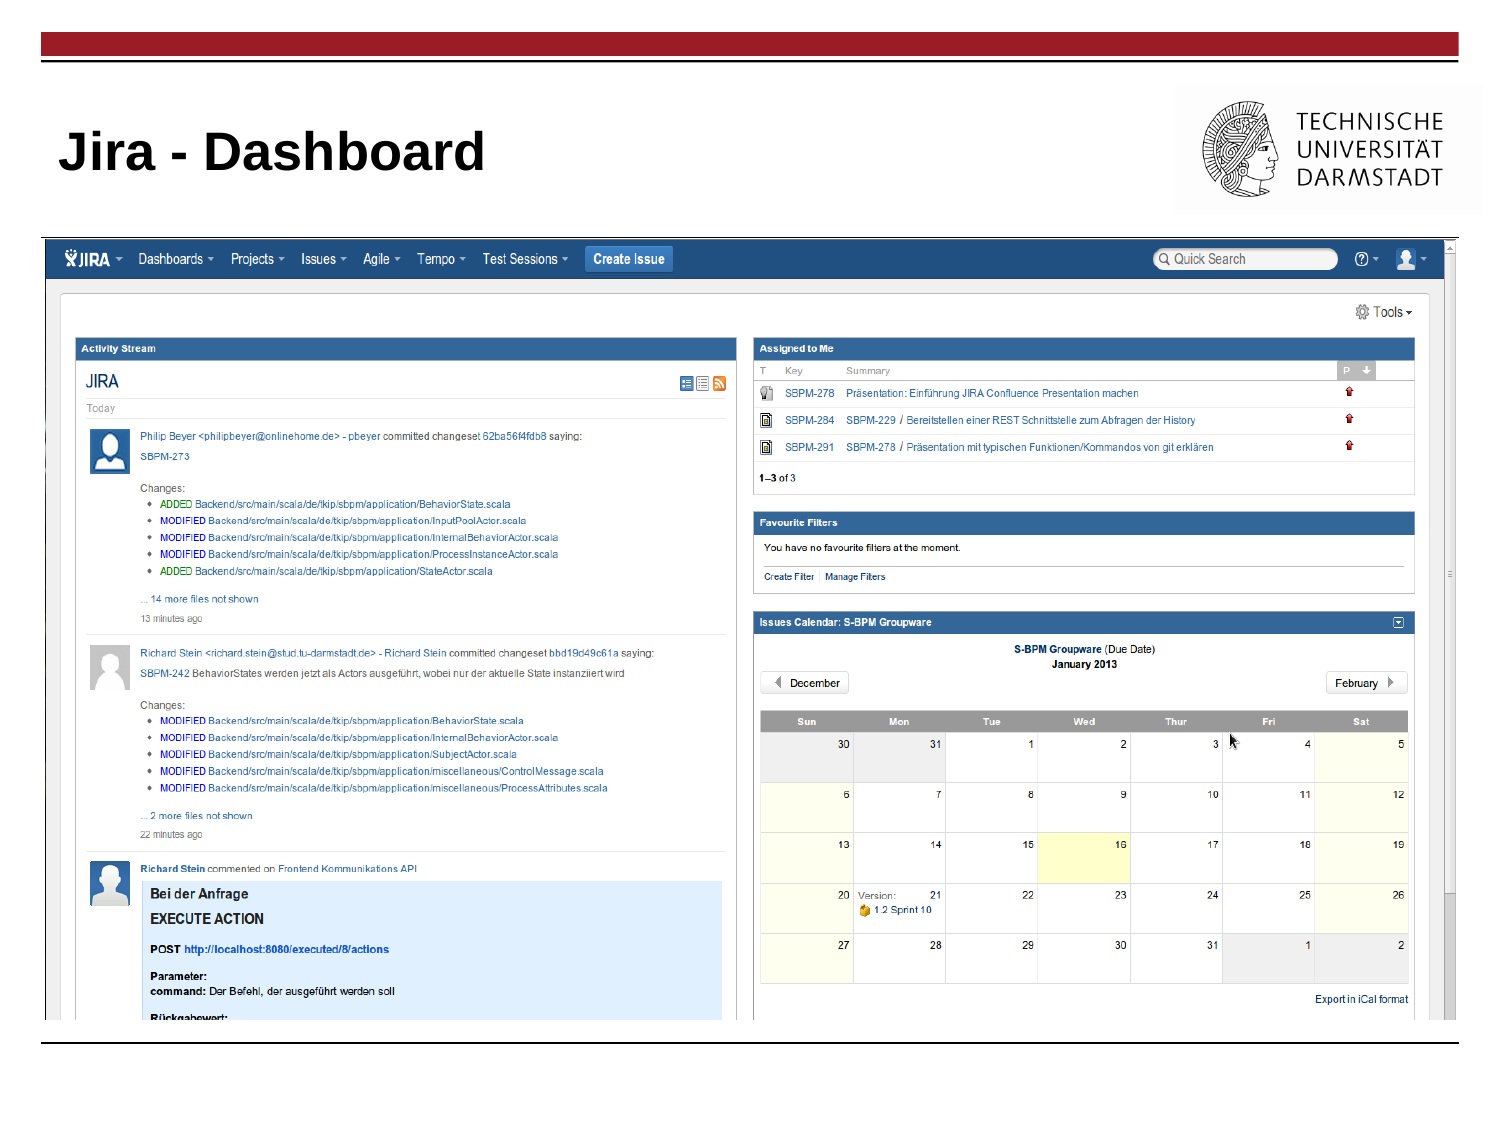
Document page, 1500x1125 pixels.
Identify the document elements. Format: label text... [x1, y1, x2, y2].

picture [1175, 84, 1483, 214]
picture [45, 239, 1456, 1021]
text_box Jira - Dashboard [58, 80, 1149, 218]
